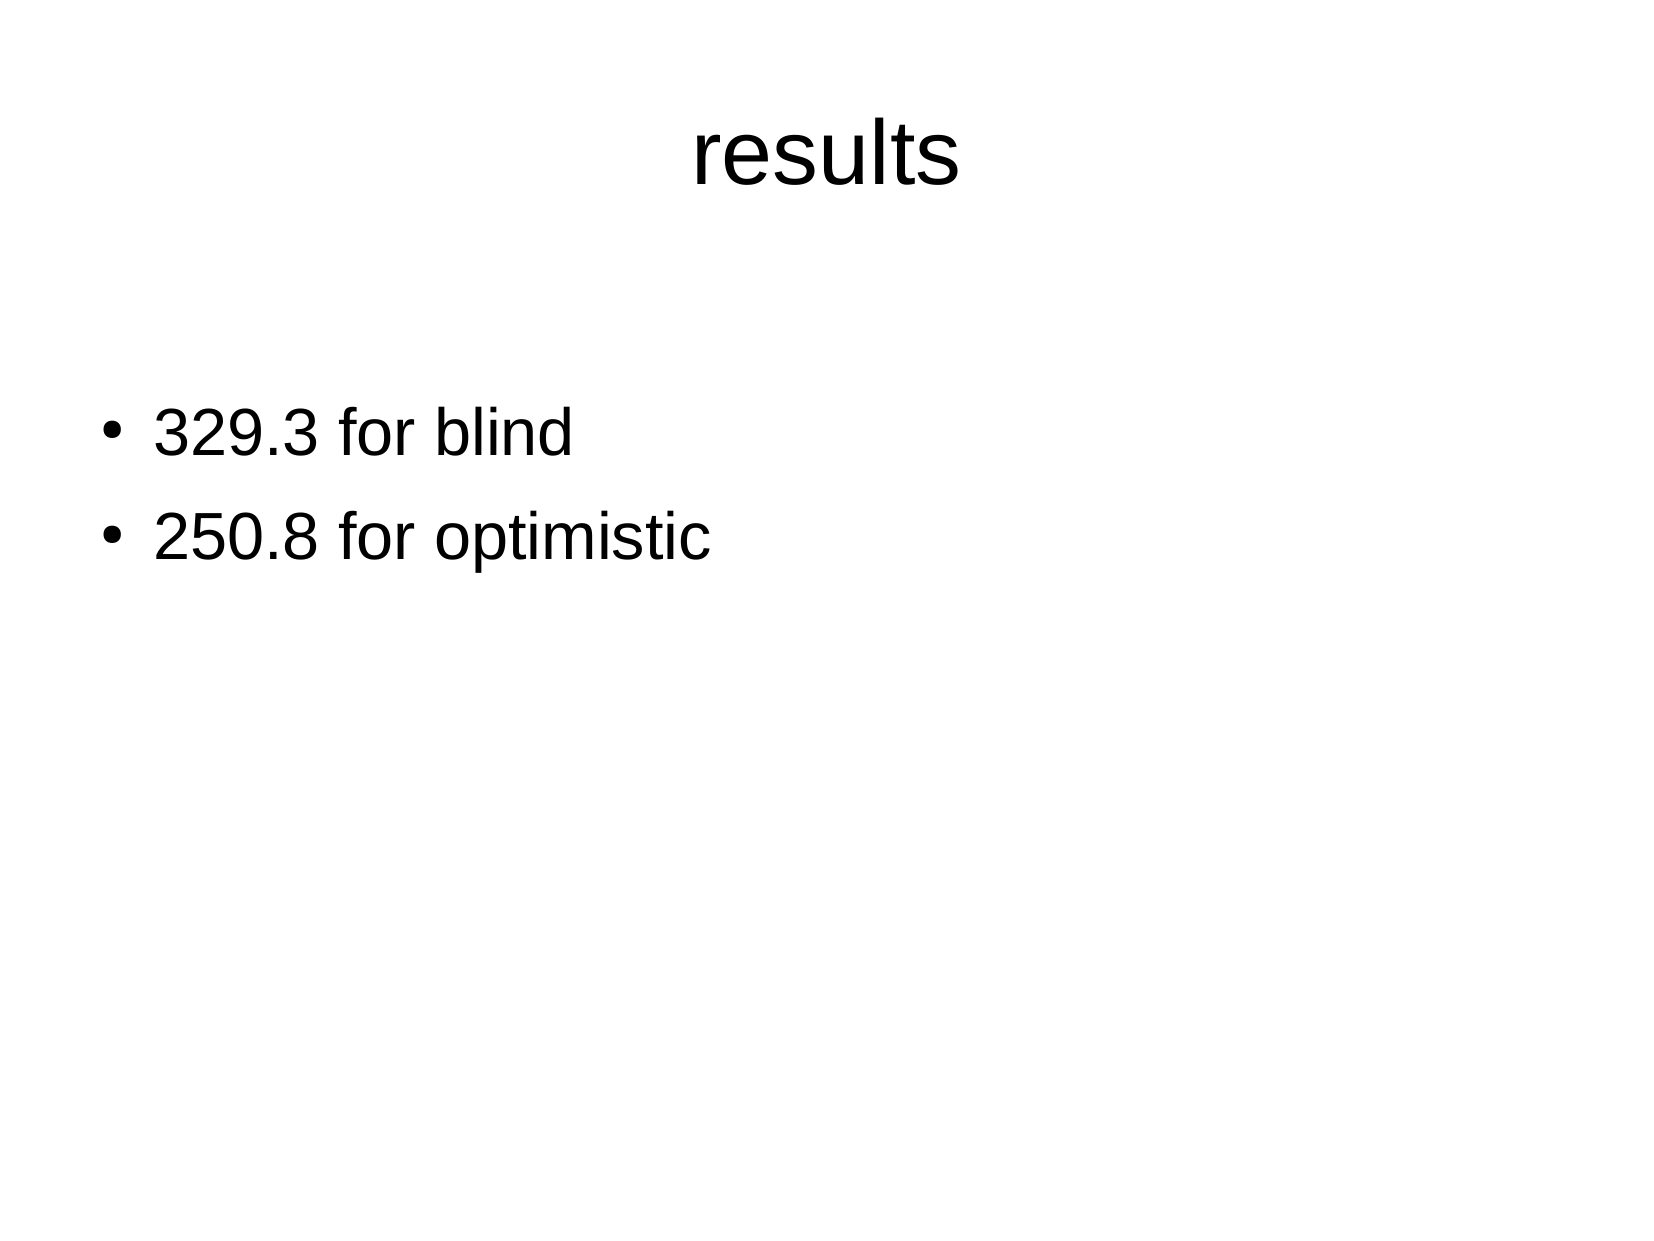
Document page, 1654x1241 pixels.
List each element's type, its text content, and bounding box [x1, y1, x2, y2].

title results [82, 49, 1571, 257]
list 329.3 for blind 250.8 for optimistic [82, 290, 1571, 1010]
